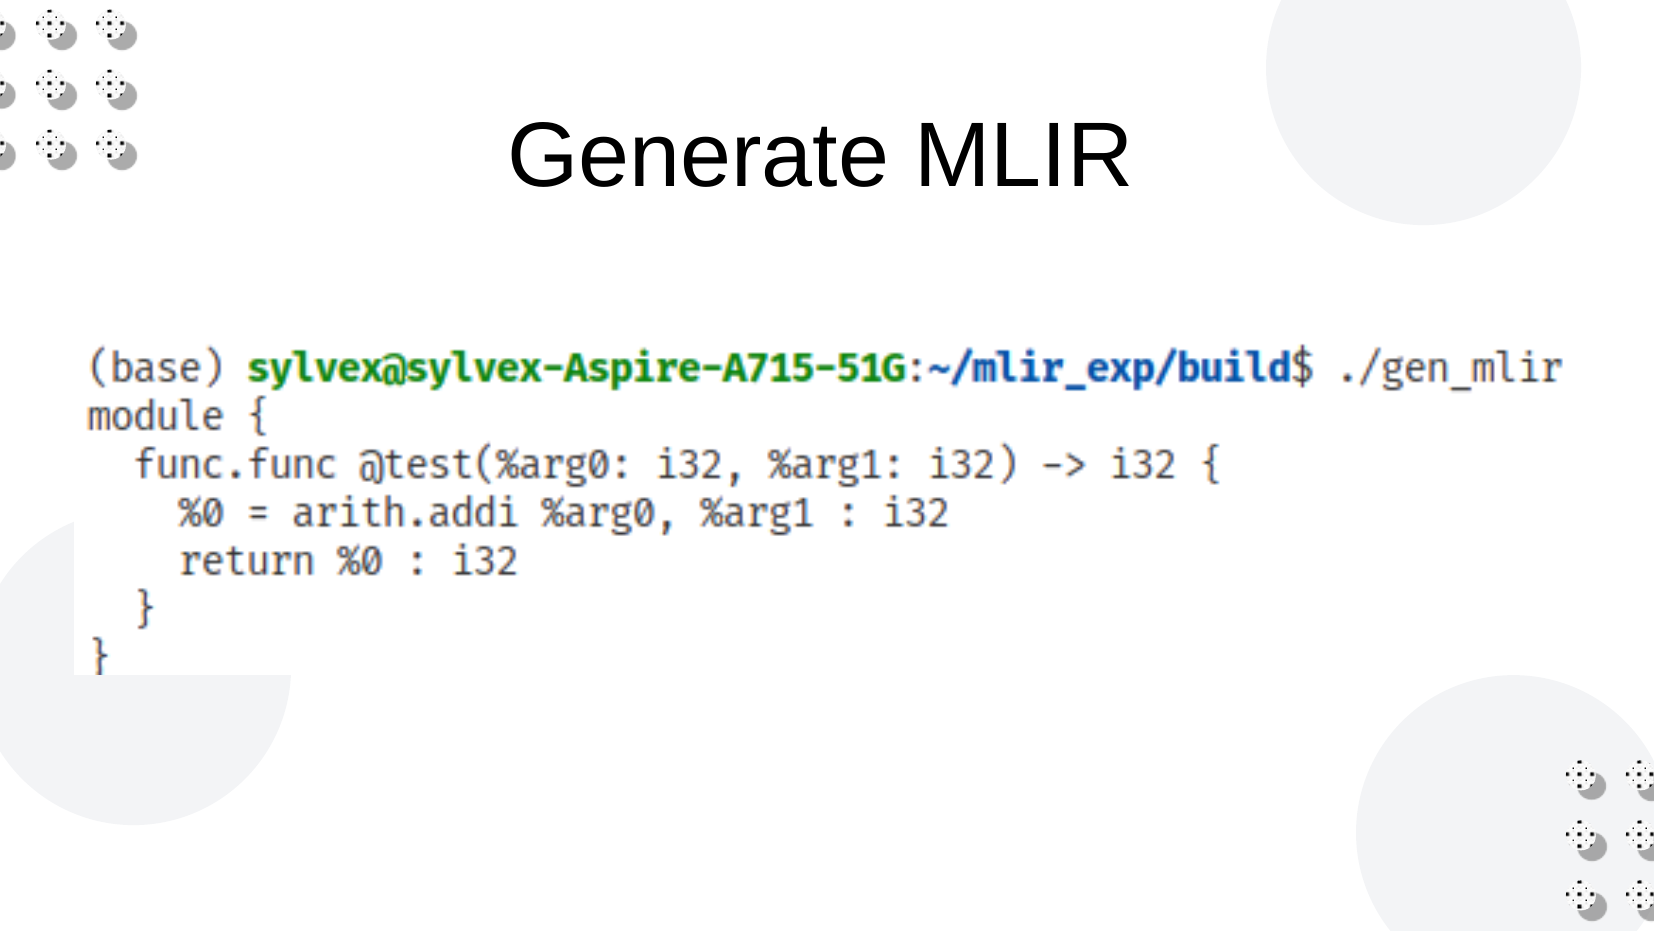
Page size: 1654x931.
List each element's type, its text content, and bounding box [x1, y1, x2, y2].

picture [1565, 820, 1596, 851]
picture [35, 9, 66, 40]
picture [98, 69, 124, 76]
picture [1625, 820, 1654, 851]
picture [35, 129, 67, 160]
picture [35, 69, 66, 100]
picture [1565, 760, 1596, 791]
picture [0, 132, 7, 157]
picture [1625, 760, 1654, 791]
picture [1625, 880, 1654, 911]
picture [0, 12, 6, 37]
picture [95, 9, 126, 40]
picture [1565, 880, 1596, 911]
picture [0, 72, 6, 97]
title Generate MLIR [76, 76, 1565, 233]
picture [74, 340, 1580, 676]
